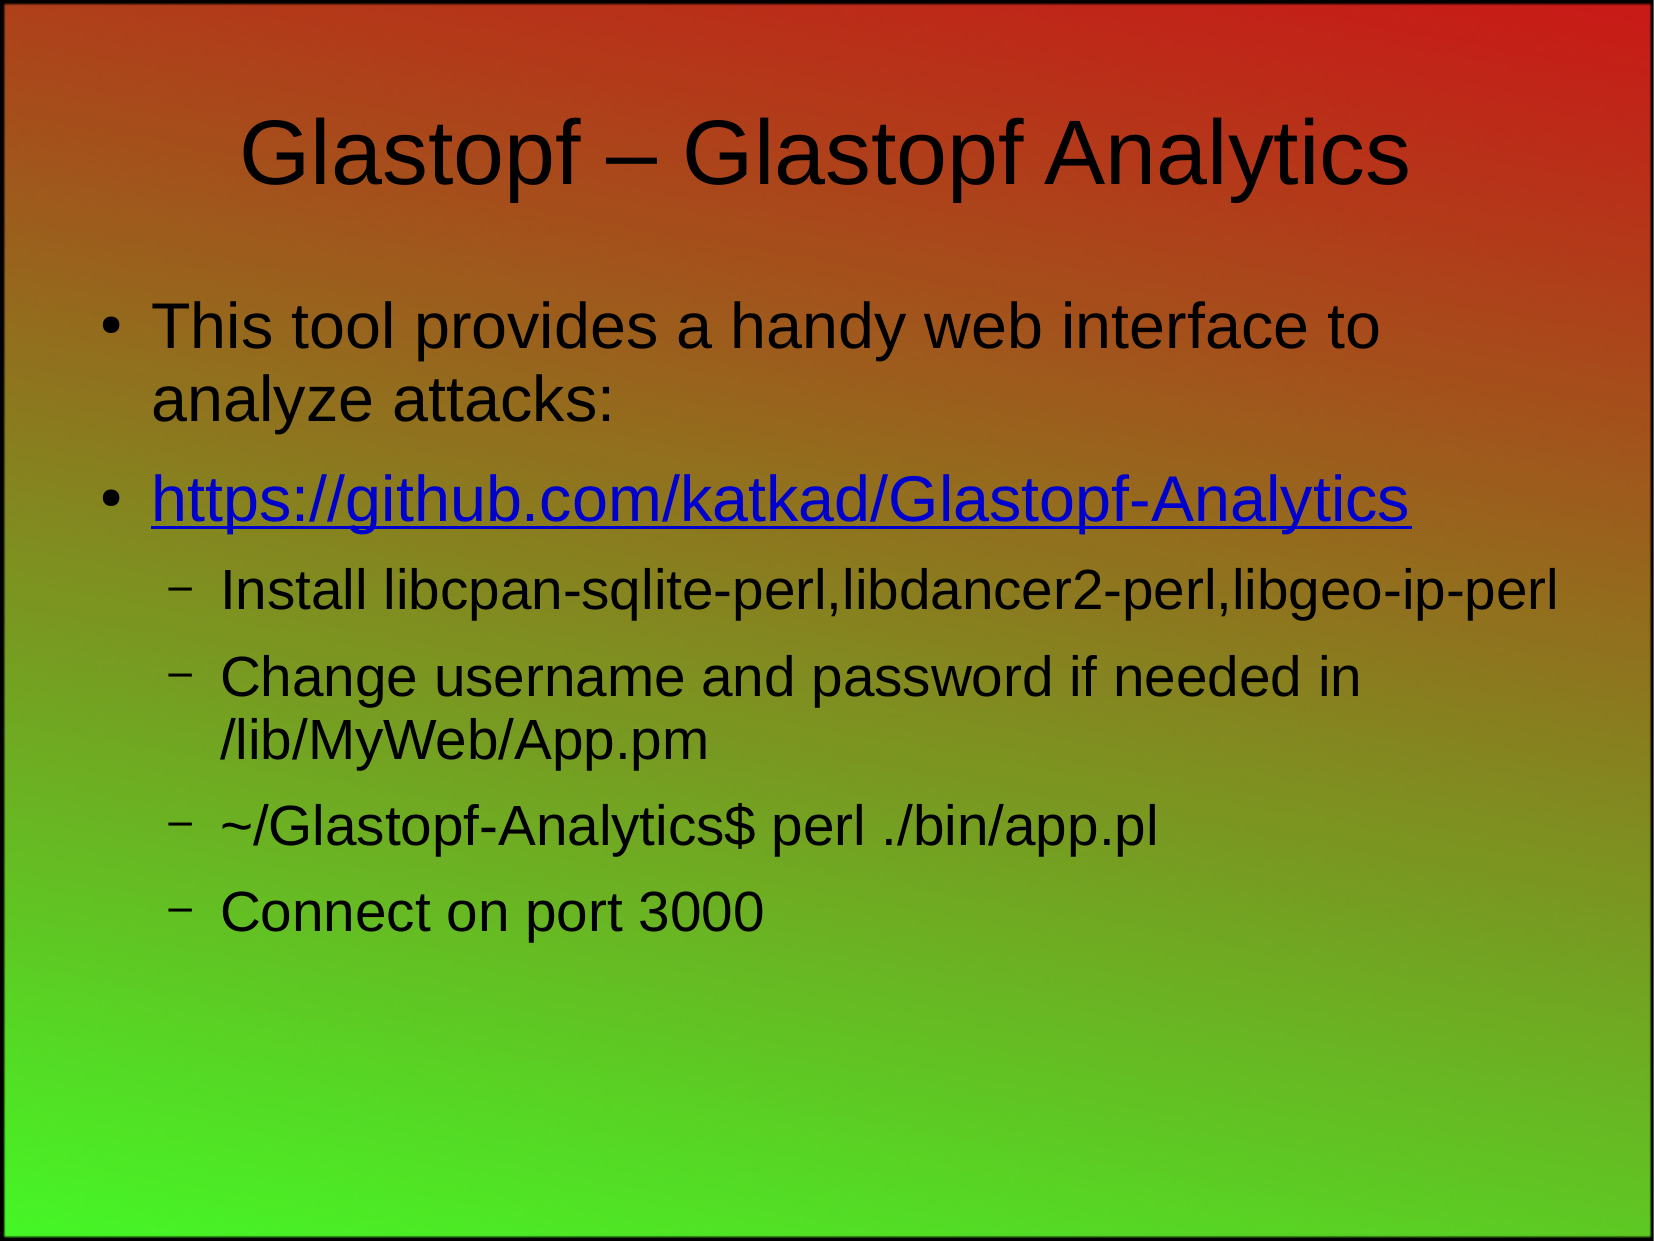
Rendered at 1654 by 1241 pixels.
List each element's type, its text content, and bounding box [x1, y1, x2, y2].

list This tool provides a handy web interface to analyze attacks: https://github.com/katkad/Glastopf-Analytics Install libcpan-sqlite-perl,libdancer2-perl,libgeo-ip-perl Change username and password if needed in /lib/MyWeb/App.pm ~/Glastopf-Analytics$ perl ./bin/app.pl Connect on port 3000 [82, 290, 1571, 1010]
title Glastopf – Glastopf Analytics [82, 49, 1571, 257]
picture [0, 0, 1654, 1241]
